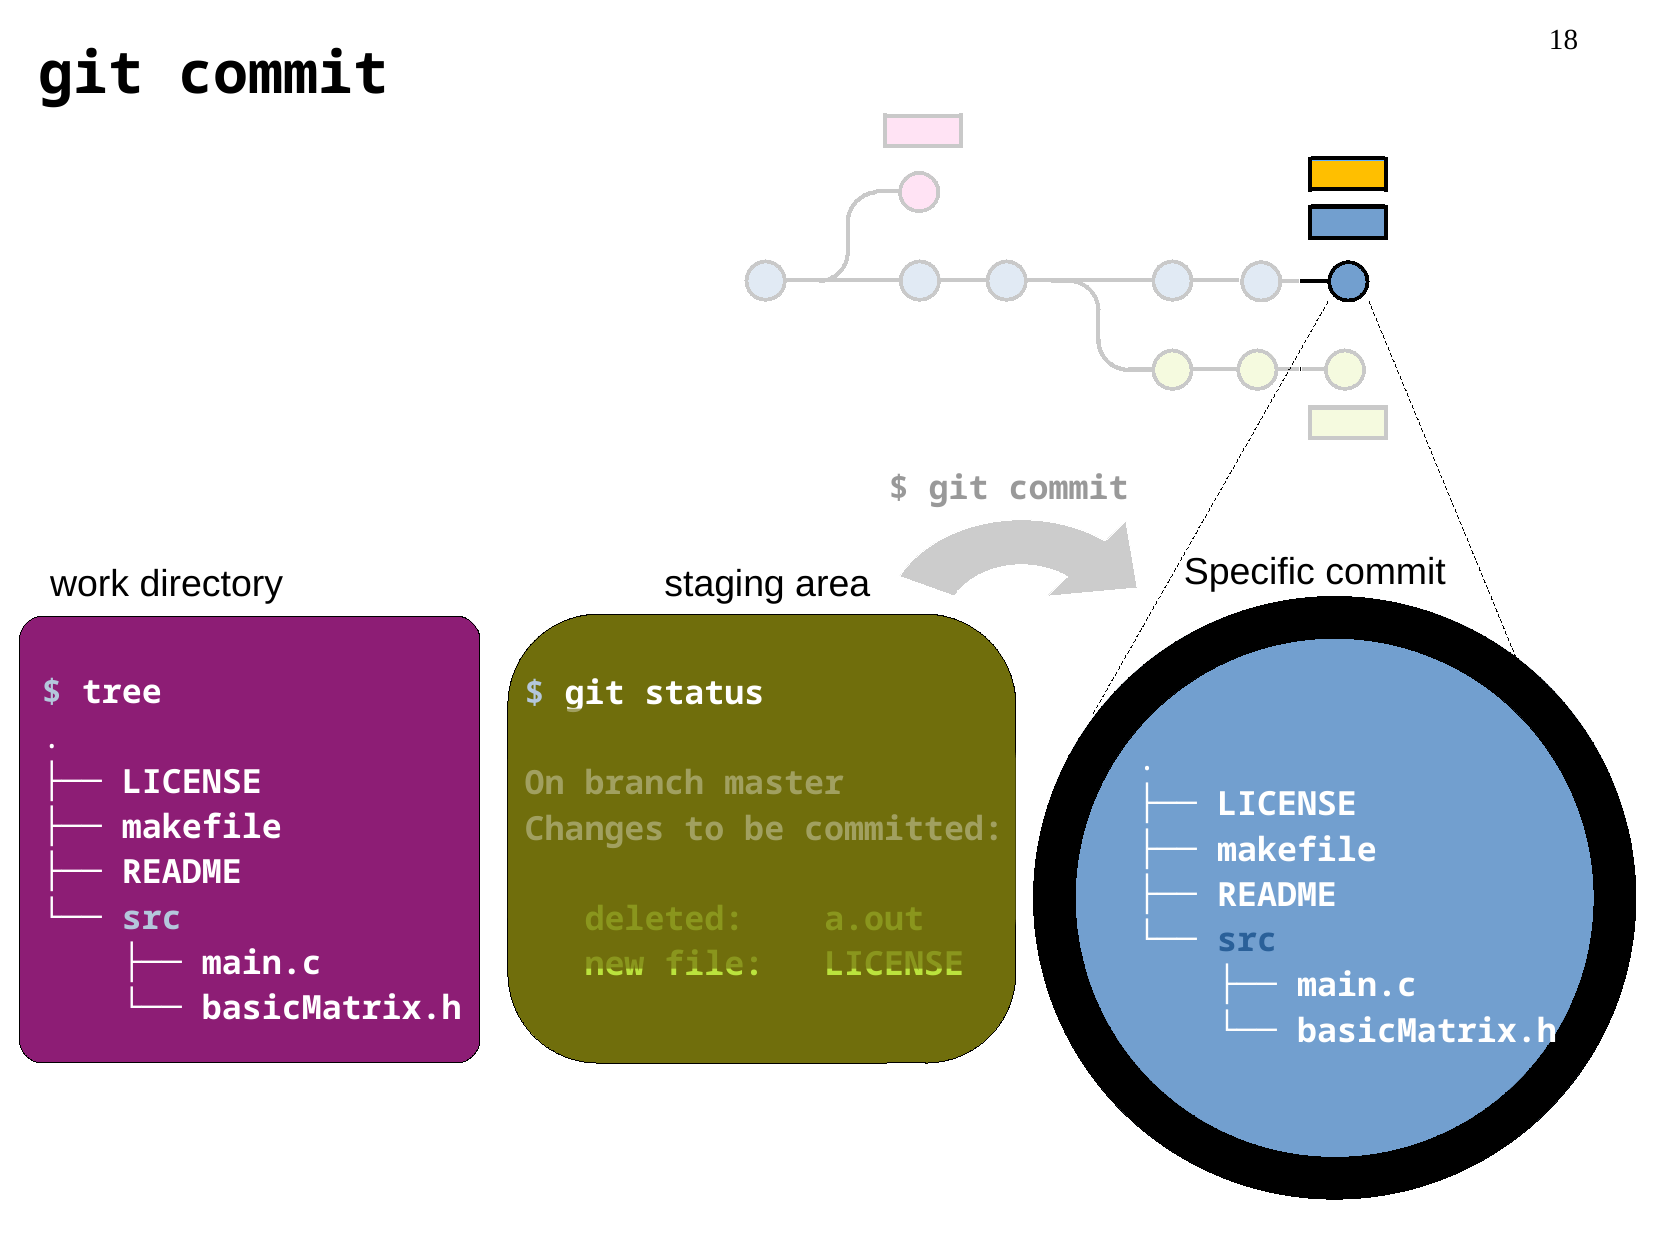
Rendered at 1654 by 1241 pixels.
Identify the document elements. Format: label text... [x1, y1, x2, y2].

text_box staging area [649, 555, 886, 612]
text_box [732, 106, 1451, 473]
text_box Specific commit [1169, 543, 1488, 643]
text_box $ git status On branch master Changes to be committed: deleted: a.out new file: LICENSE [509, 661, 1082, 1105]
text_box . ├── LICENSE ├── makefile ├── README └── src ├── main.c └── basicMatrix.h [1122, 682, 1625, 1151]
text_box $ git commit [874, 456, 1170, 547]
text_box work directory [35, 555, 378, 654]
text_box [19, 616, 480, 1057]
text_box [1308, 204, 1388, 240]
text_box [519, 614, 1005, 661]
text_box [1082, 684, 1122, 1112]
text_box [507, 690, 1016, 987]
text_box git commit [23, 23, 969, 237]
text_box [1171, 1151, 1498, 1200]
text_box [1308, 156, 1388, 192]
text_box [1625, 817, 1636, 979]
text_box [899, 519, 1138, 597]
text_box [1124, 638, 1545, 682]
text_box $ tree . ├── LICENSE ├── makefile ├── README └── src ├── main.c └── basicMatrix.h [27, 660, 508, 1123]
